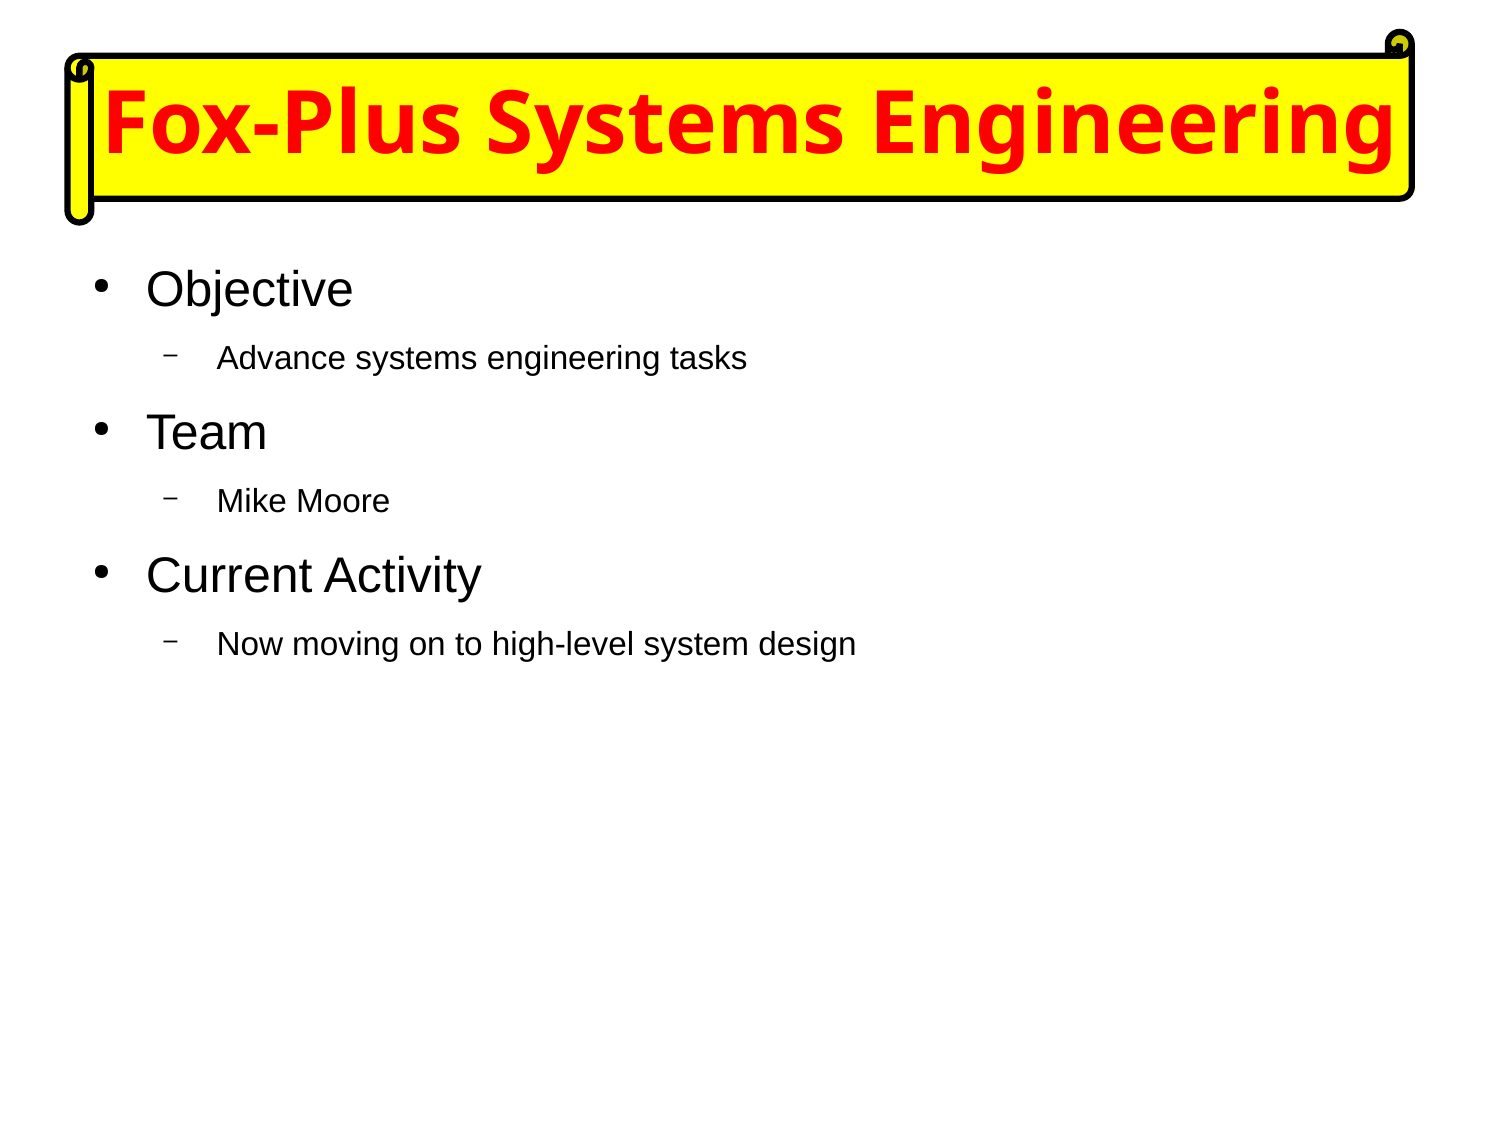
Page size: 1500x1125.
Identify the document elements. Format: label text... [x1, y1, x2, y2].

list Objective Advance systems engineering tasks Team Mike Moore Current Activity Now moving on to high-level system design [75, 263, 1425, 916]
text_box [67, 179, 1412, 223]
text_box Fox-Plus Systems Engineering [0, 58, 1500, 179]
text_box [72, 31, 1412, 58]
